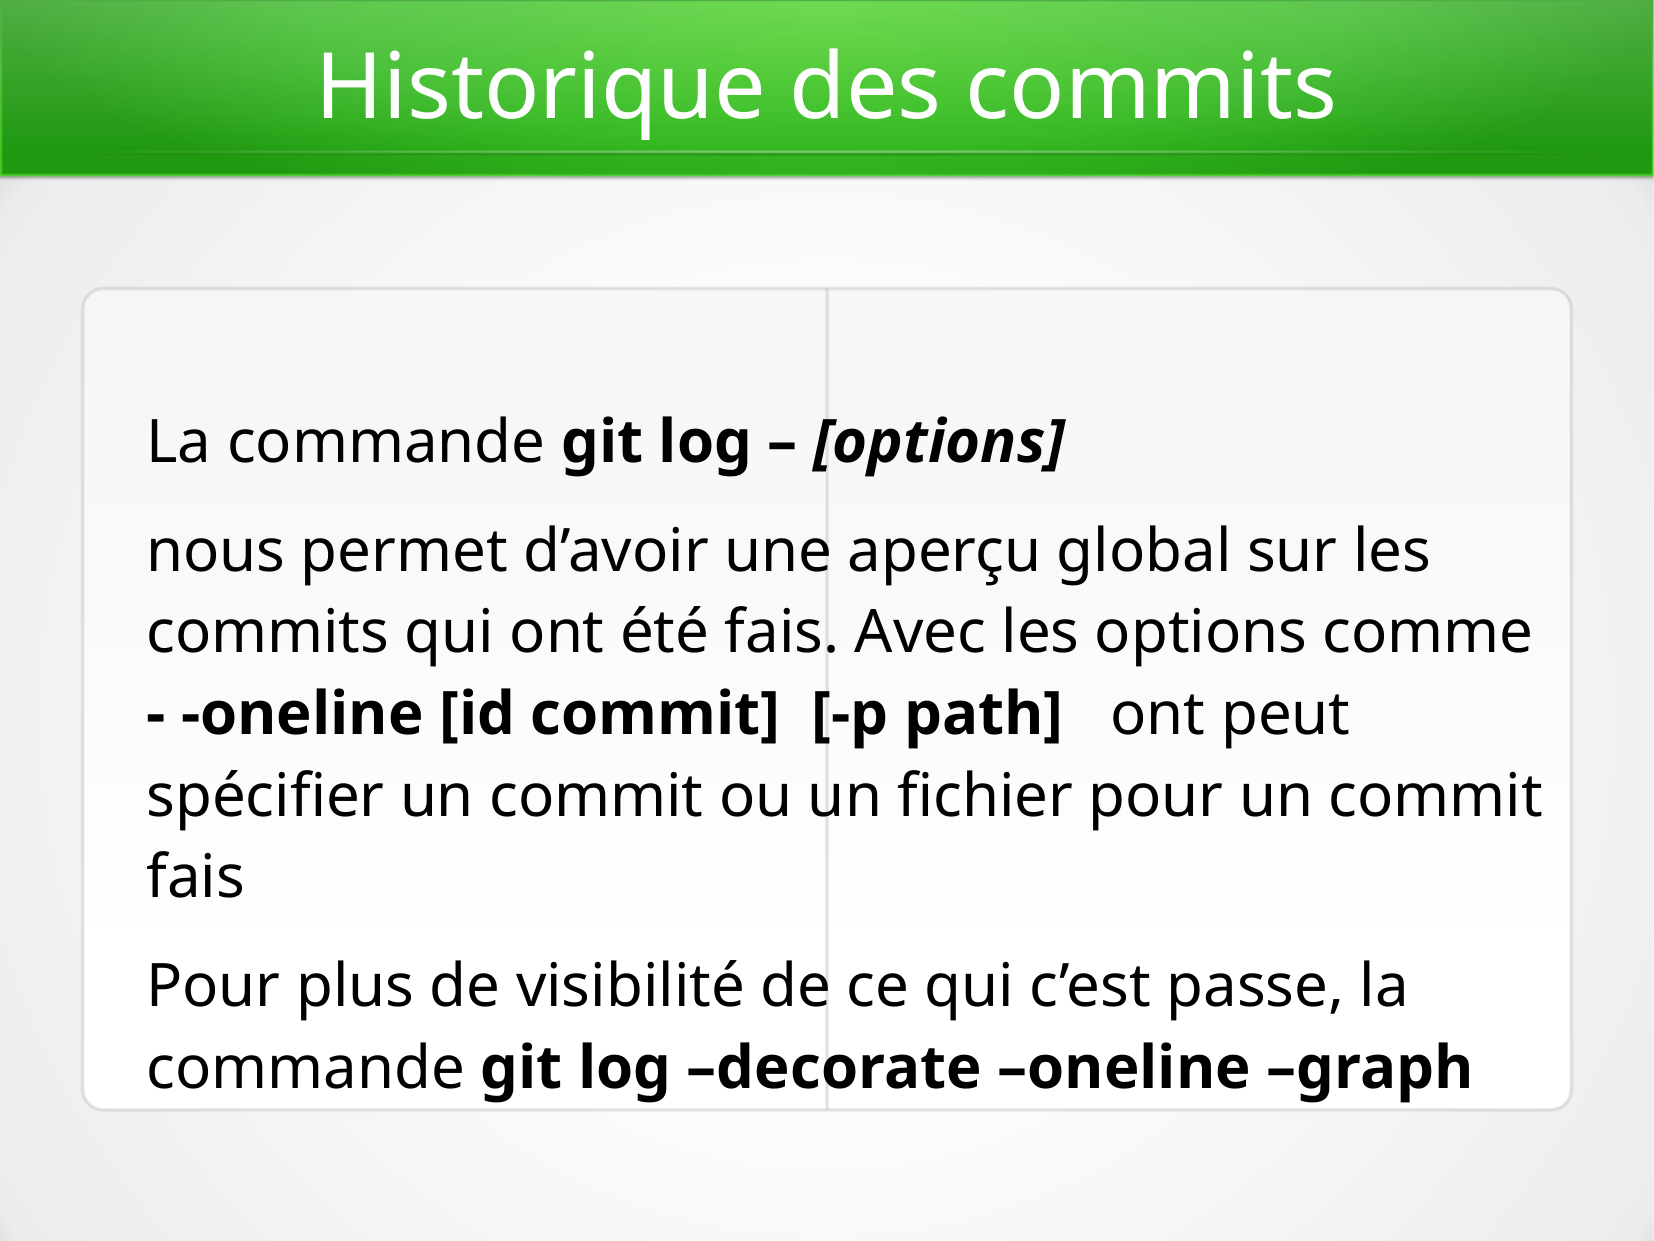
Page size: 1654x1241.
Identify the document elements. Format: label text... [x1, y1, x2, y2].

list La commande git log – [options] nous permet d’avoir une aperçu global sur les commits qui ont été fais. Avec les options comme - -oneline [id commit] [-p path] ont peut spécifier un commit ou un fichier pour un commit fais Pour plus de visibilité de ce qui c’est passe, la commande git log –decorate –oneline –graph [82, 290, 1560, 1111]
title Historique des commits [82, 11, 1571, 154]
picture [0, 0, 1654, 1241]
